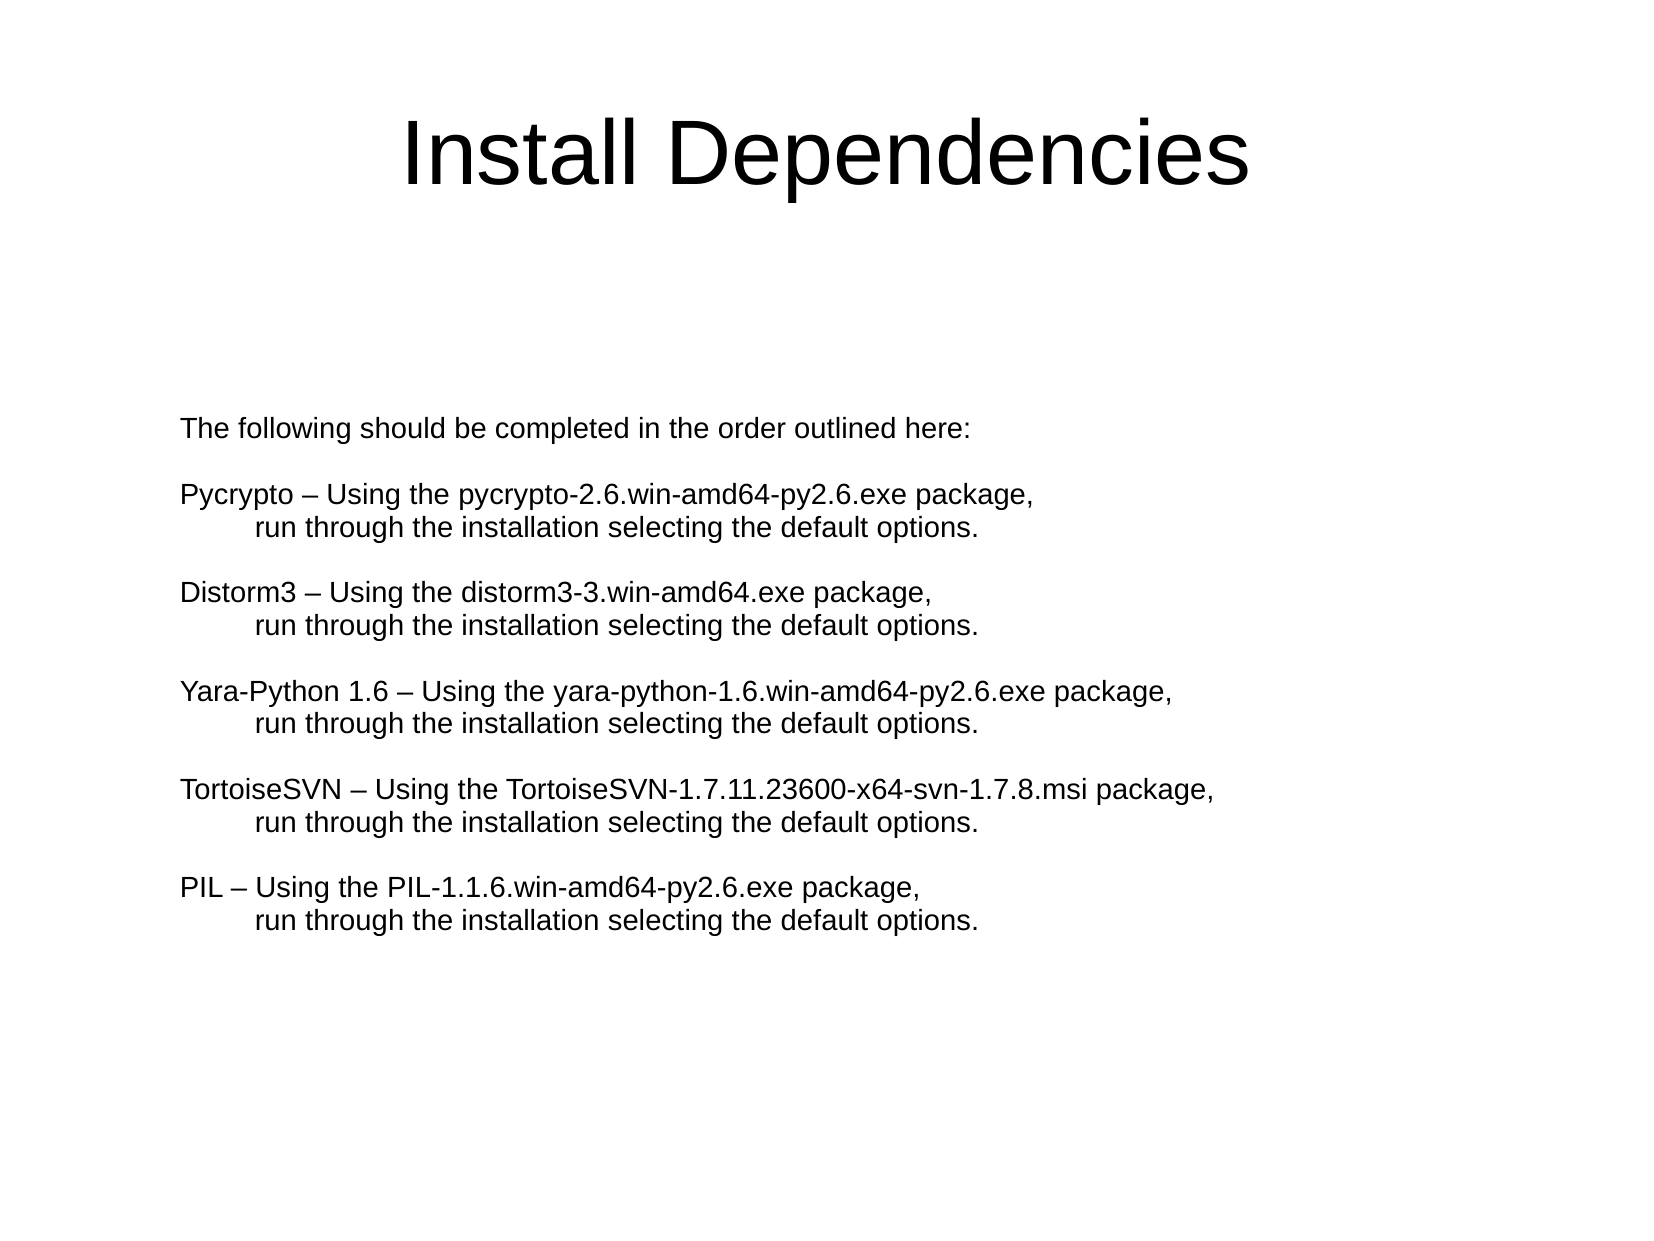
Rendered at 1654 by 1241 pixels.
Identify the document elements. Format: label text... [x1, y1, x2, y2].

title Install Dependencies [82, 49, 1571, 257]
text_box The following should be completed in the order outlined here: Pycrypto – Using the pycrypto-2.6.win-amd64-py2.6.exe package, run through the installation selecting the default options. Distorm3 – Using the distorm3-3.win-amd64.exe package, run through the installation selecting the default options. Yara-Python 1.6 – Using the yara-python-1.6.win-amd64-py2.6.exe package, run through the installation selecting the default options. TortoiseSVN – Using the TortoiseSVN-1.7.11.23600-x64-svn-1.7.8.msi package, run through the installation selecting the default options. PIL – Using the PIL-1.1.6.win-amd64-py2.6.exe package, run through the installation selecting the default options. [165, 405, 1242, 945]
